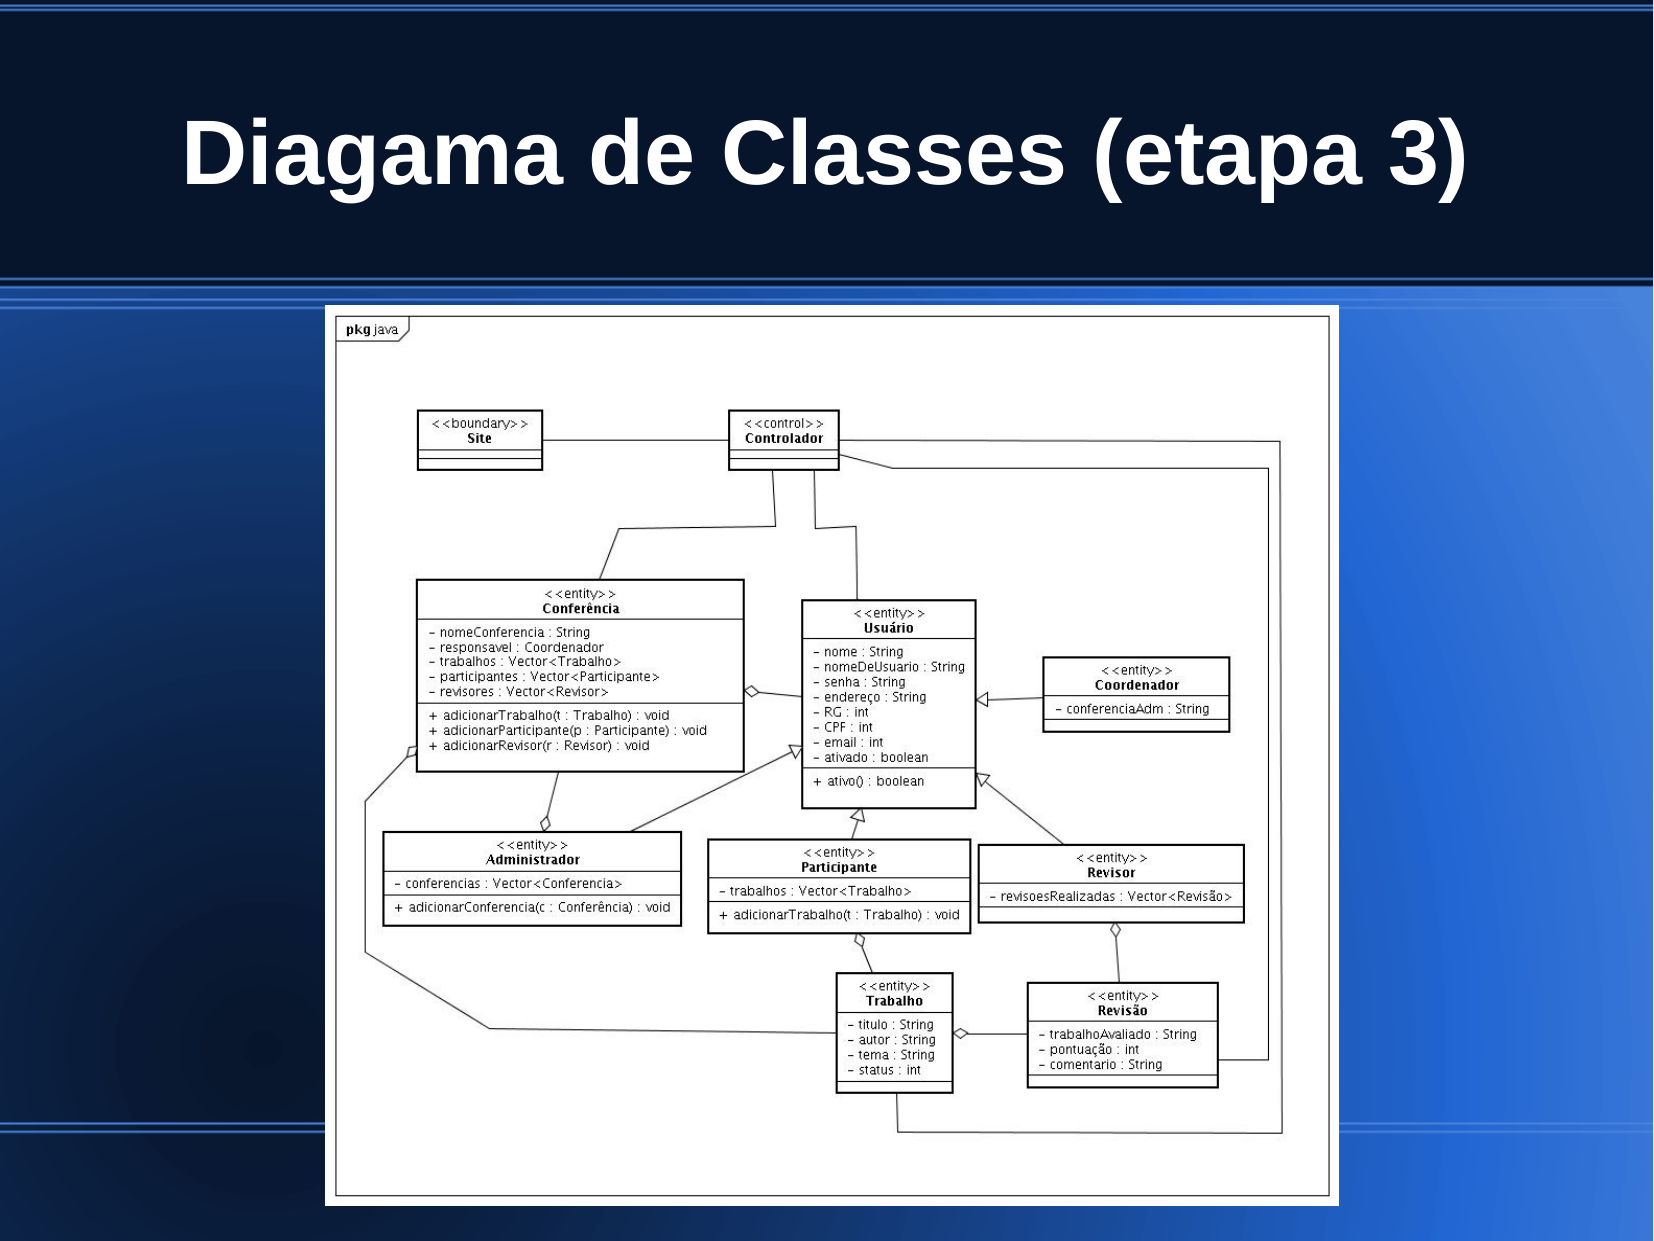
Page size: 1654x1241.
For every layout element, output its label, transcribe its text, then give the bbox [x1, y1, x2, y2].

picture [0, 0, 1654, 1241]
title Diagama de Classes (etapa 3) [82, 49, 1571, 257]
